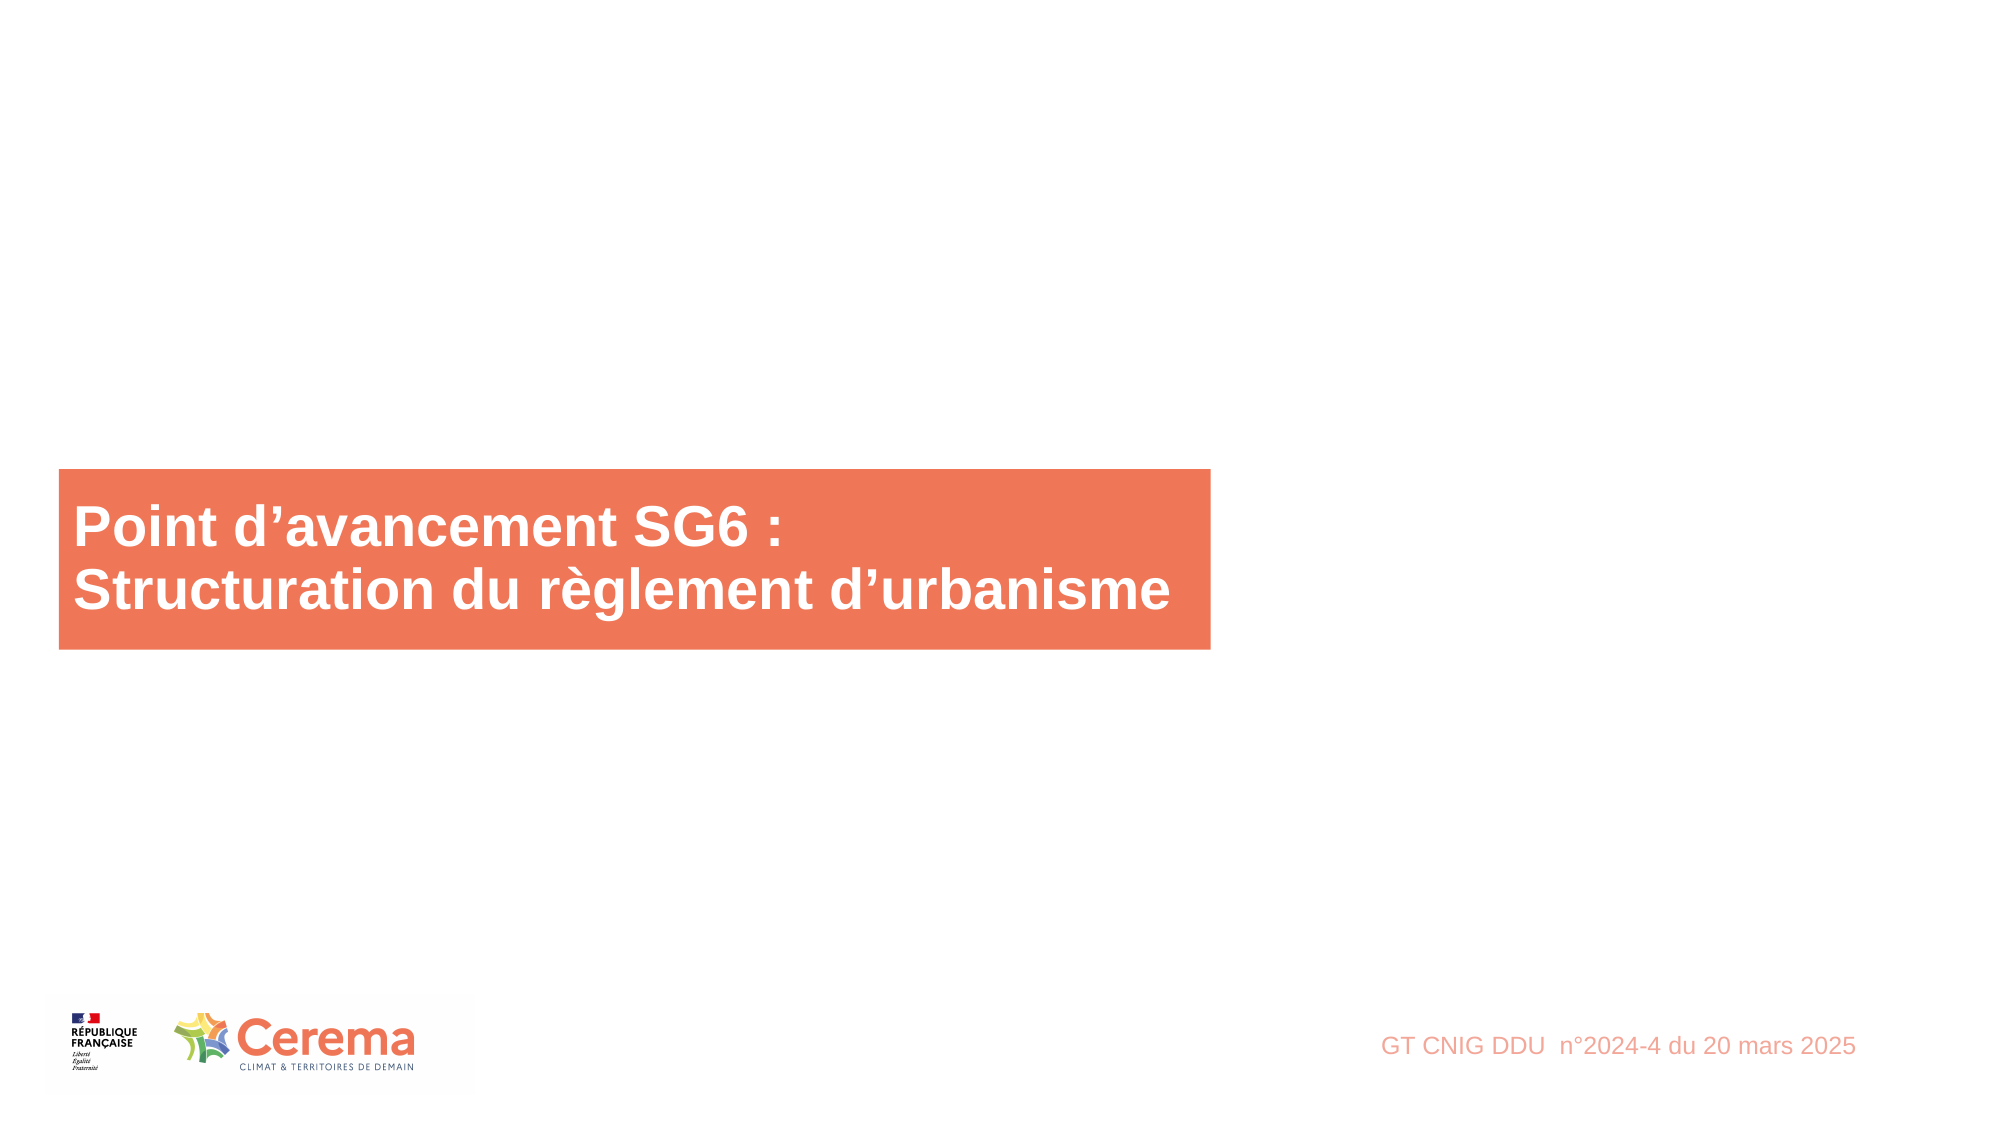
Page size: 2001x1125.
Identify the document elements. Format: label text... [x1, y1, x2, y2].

title Point d’avancement SG6 : Structuration du règlement d’urbanisme [58, 469, 1211, 650]
picture [45, 994, 475, 1095]
